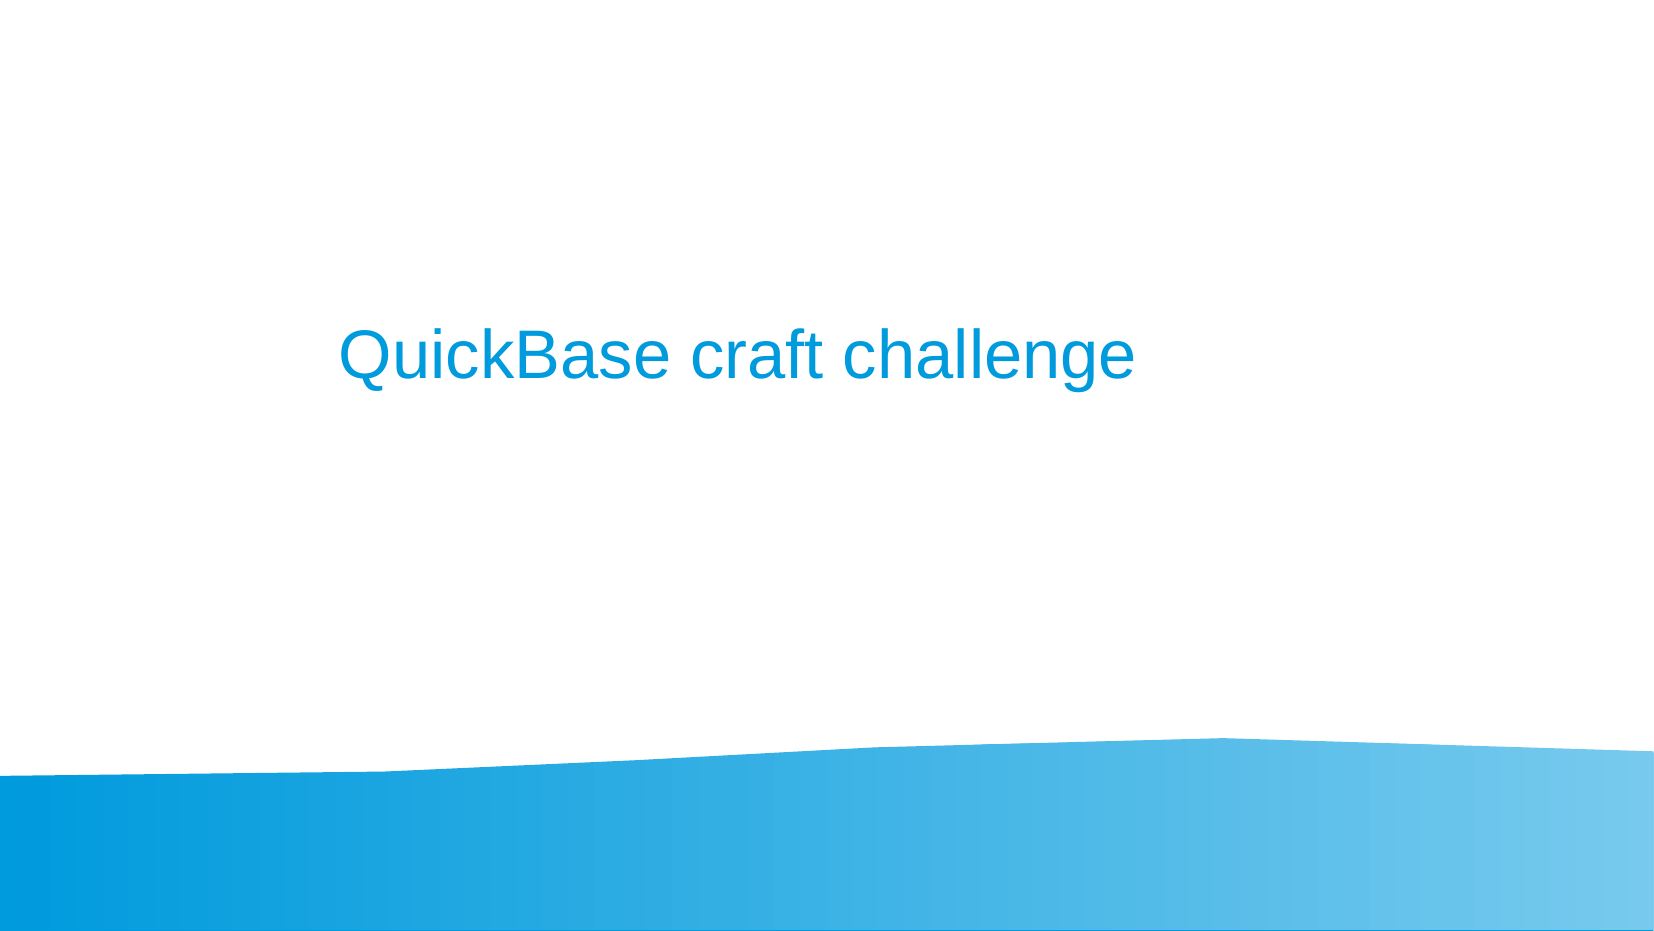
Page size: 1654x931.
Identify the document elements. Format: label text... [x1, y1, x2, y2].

title QuickBase craft challenge [0, 265, 1477, 443]
